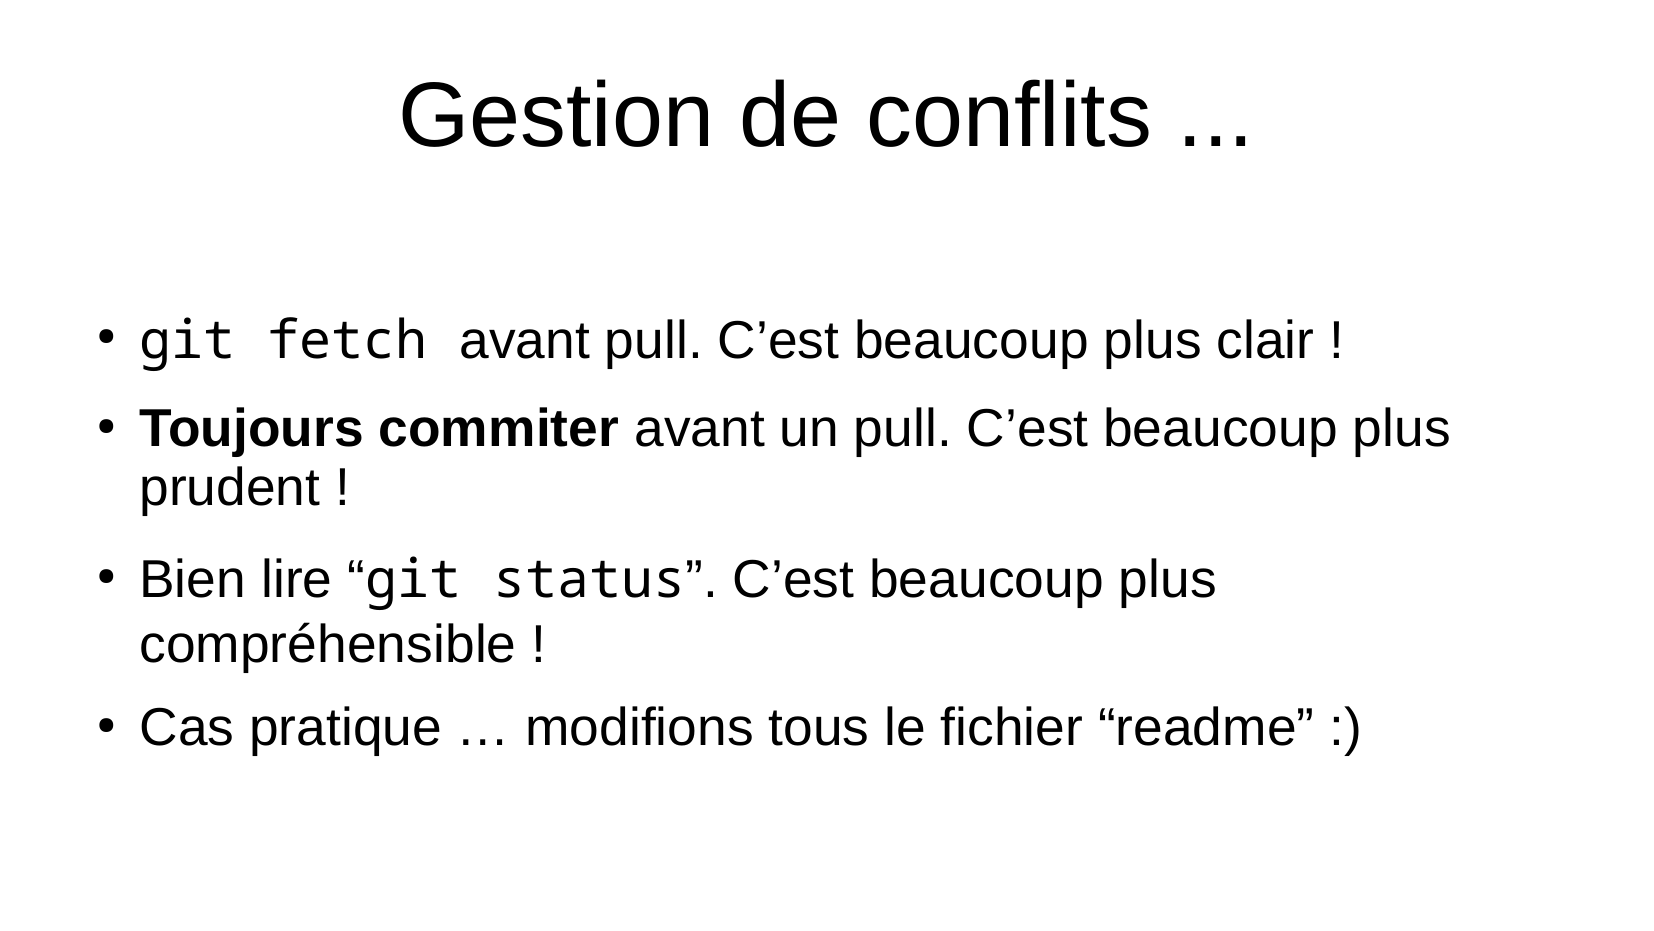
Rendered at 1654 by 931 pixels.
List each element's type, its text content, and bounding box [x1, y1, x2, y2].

title Gestion de conflits ... [82, 37, 1571, 193]
list git fetch avant pull. C’est beaucoup plus clair ! Toujours commiter avant un pull. C’est beaucoup plus prudent ! Bien lire “git status”. C’est beaucoup plus compréhensible ! Cas pratique … modifions tous le fichier “readme” :) [82, 217, 1571, 758]
